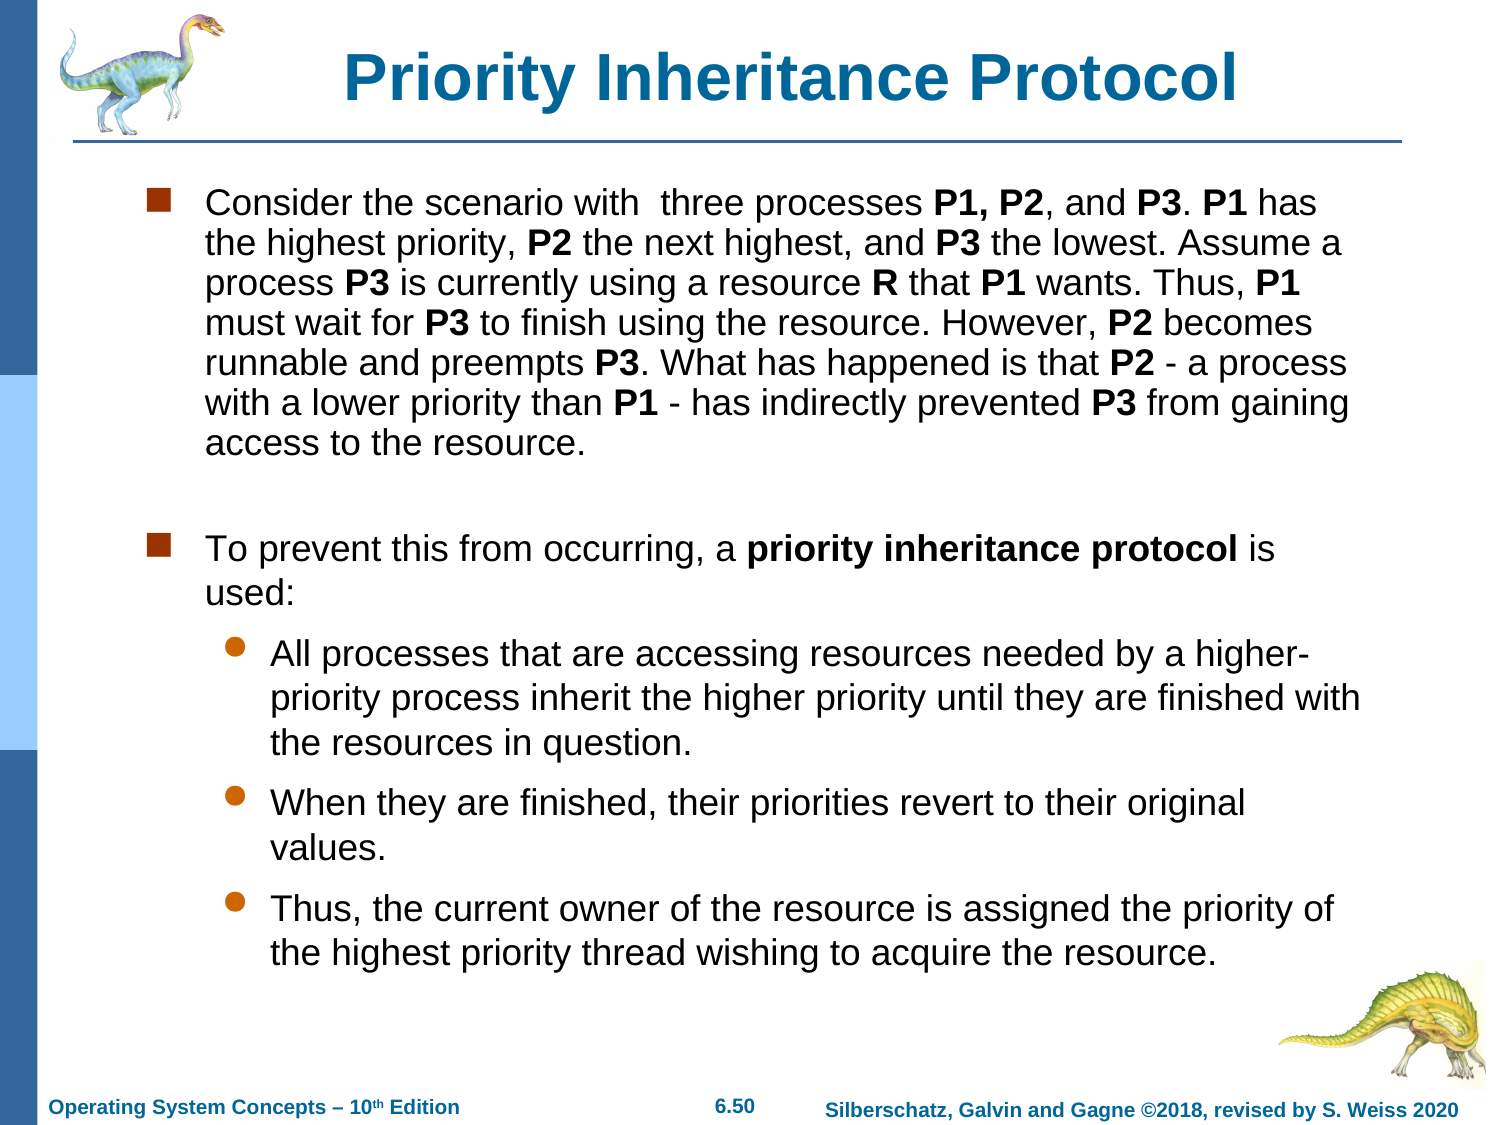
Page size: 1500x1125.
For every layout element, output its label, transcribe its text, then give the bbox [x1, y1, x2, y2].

picture [1275, 959, 1486, 1090]
title Priority Inheritance Protocol [159, 26, 1426, 122]
picture [46, 0, 243, 149]
list Consider the scenario with three processes P1, P2, and P3. P1 has the highest priority, P2 the next highest, and P3 the lowest. Assume a process P3 is currently using a resource R that P1 wants. Thus, P1 must wait for P3 to finish using the resource. However, P2 becomes runnable and preempts P3. What has happened is that P2 - a process with a lower priority than P1 - has indirectly prevented P3 from gaining access to the resource. To prevent this from occurring, a priority inheritance protocol is used: All processes that are accessing resources needed by a higher-priority process inherit the higher priority until they are finished with the resources in question. When they are finished, their priorities revert to their original values. Thus, the current owner of the resource is assigned the priority of the highest priority thread wishing to acquire the resource. [134, 176, 1389, 981]
